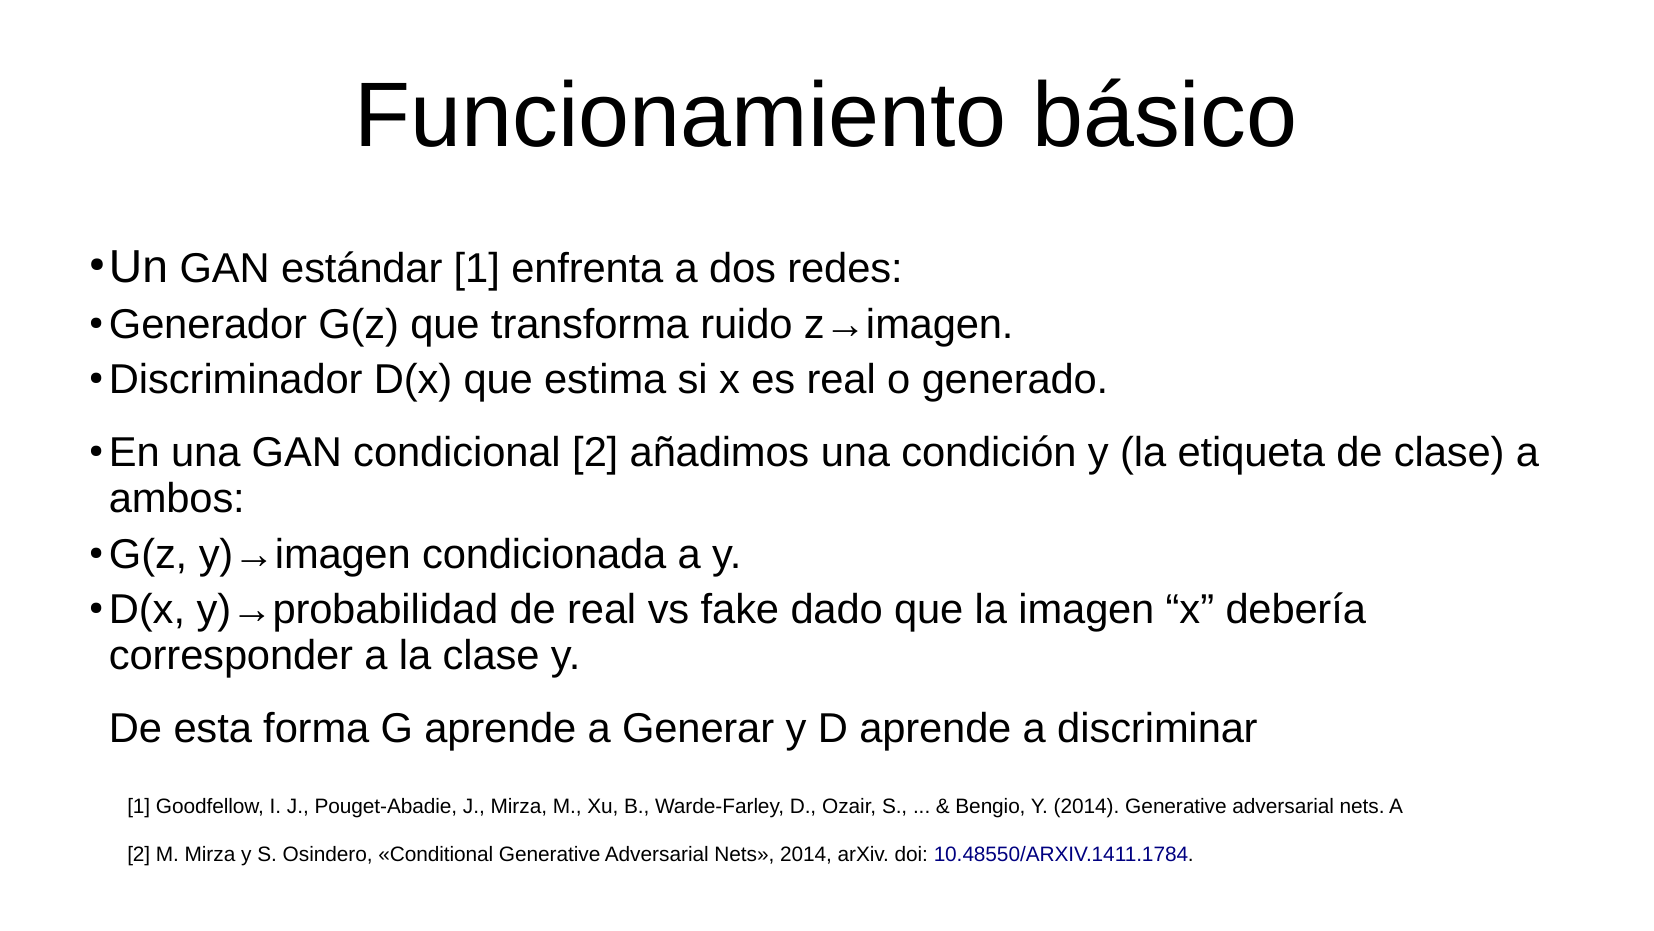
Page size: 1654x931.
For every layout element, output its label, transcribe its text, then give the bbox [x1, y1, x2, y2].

title Funcionamiento básico [82, 37, 1571, 193]
text_box [1] Goodfellow, I. J., Pouget-Abadie, J., Mirza, M., Xu, B., Warde-Farley, D., Ozair, S., ... & Bengio, Y. (2014). Generative adversarial nets. A [2] M. Mirza y S. Osindero, «Conditional Generative Adversarial Nets», 2014, arXiv. doi: 10.48550/ARXIV.1411.1784. [112, 787, 1538, 901]
list Un GAN estándar [1] enfrenta a dos redes: Generador G(z) que transforma ruido z→imagen. Discriminador D(x) que estima si x es real o generado. En una GAN condicional [2] añadimos una condición y (la etiqueta de clase) a ambos: G(z, y)→imagen condicionada a y. D(x, y)→probabilidad de real vs fake dado que la imagen “x” debería corresponder a la clase y. De esta forma G aprende a Generar y D aprende a discriminar [82, 217, 1571, 758]
